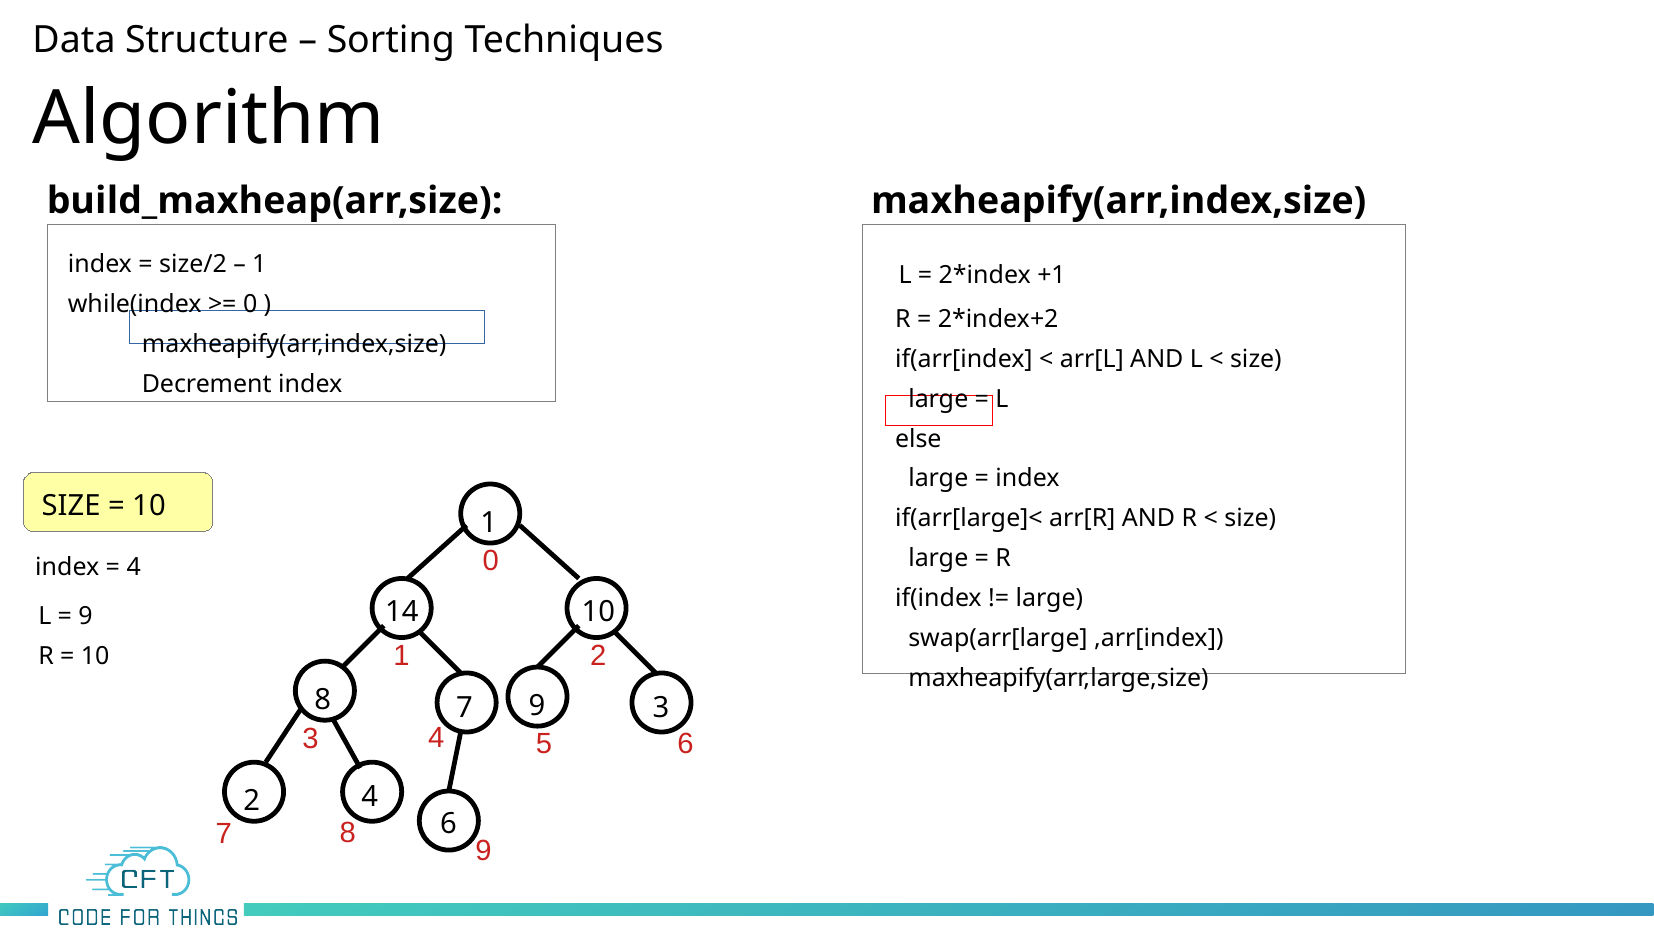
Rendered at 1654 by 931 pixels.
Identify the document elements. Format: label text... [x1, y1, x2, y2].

text_box [302, 661, 347, 671]
text_box [646, 728, 662, 733]
text_box [468, 483, 512, 493]
text_box 10 [566, 582, 634, 632]
text_box 0 [467, 536, 514, 585]
text_box [232, 762, 276, 772]
text_box [645, 672, 678, 678]
text_box [342, 778, 346, 806]
text_box [23, 472, 213, 532]
text_box [437, 687, 441, 713]
text_box 3 [637, 678, 686, 728]
text_box [460, 728, 482, 733]
text_box index = size/2 – 1 while(index >= 0 ) maxheapify(arr,index,size) Decrement index [53, 238, 508, 402]
text_box [562, 680, 568, 714]
text_box [507, 680, 513, 714]
text_box L = 9 [0, 590, 189, 630]
text_box 9 [460, 826, 507, 875]
text_box 8 [324, 808, 371, 857]
text_box [490, 684, 497, 721]
text_box 3 [287, 714, 334, 763]
text_box [474, 805, 479, 837]
title Data Structure – Sorting Techniques Algorithm [32, 12, 1184, 166]
text_box 9 [513, 677, 562, 727]
text_box [295, 676, 299, 705]
text_box 4 [346, 768, 395, 818]
text_box [362, 762, 390, 768]
text_box 4 [413, 713, 460, 762]
text_box [686, 686, 692, 719]
text_box [862, 224, 1406, 674]
text_box 1 [378, 631, 425, 680]
text_box 1 [458, 493, 525, 544]
text_box [395, 773, 402, 811]
text_box 8 [299, 671, 348, 721]
text_box [582, 578, 611, 582]
text_box L = 2*index +1 R = 2*index+2 if(arr[index] < arr[L] AND L < size) large = L else large = index if(arr[large]< arr[R] AND R < size) large = R if(index != large) swap(arr[large] ,arr[index]) maxheapify(arr,large,size) [874, 236, 1371, 647]
text_box 5 [521, 719, 567, 768]
text_box SIZE = 10 [26, 476, 207, 526]
text_box index = 4 [0, 541, 186, 590]
text_box R = 10 [0, 630, 189, 680]
text_box [433, 791, 464, 795]
text_box 6 [662, 719, 709, 768]
text_box maxheapify(arr,index,size) [856, 166, 1571, 225]
text_box 2 [575, 631, 622, 680]
text_box [631, 686, 637, 719]
text_box 6 [425, 795, 474, 845]
picture [59, 846, 237, 925]
text_box [371, 818, 386, 822]
text_box 14 [370, 582, 438, 632]
text_box 7 [200, 809, 247, 857]
text_box 2 [228, 772, 277, 822]
text_box build_maxheap(arr,size): [32, 165, 650, 225]
text_box [348, 672, 355, 710]
text_box [277, 773, 284, 811]
text_box [432, 845, 466, 851]
text_box 3 [287, 714, 293, 724]
text_box [450, 672, 484, 678]
text_box 7 [441, 678, 490, 728]
text_box [515, 667, 560, 677]
text_box [387, 578, 416, 582]
text_box [47, 224, 556, 402]
text_box [224, 777, 228, 806]
text_box [419, 803, 425, 838]
